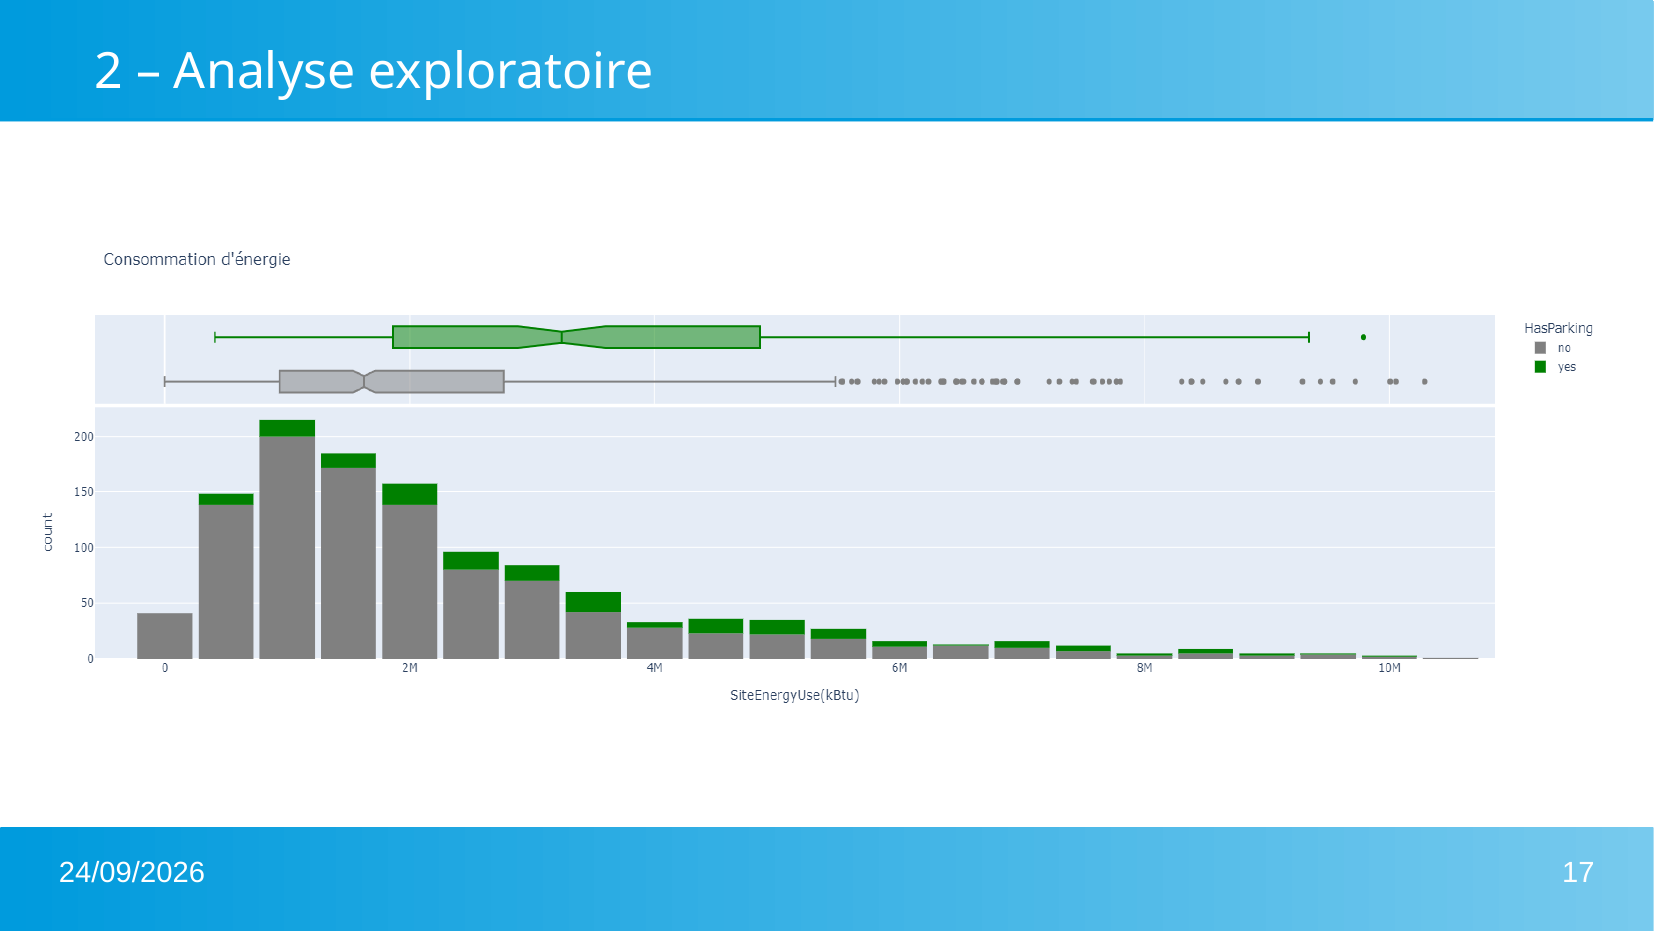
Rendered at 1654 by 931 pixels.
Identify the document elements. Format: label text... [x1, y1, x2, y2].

picture [24, 215, 1606, 738]
title 2 – Analyse exploratoire [59, 29, 1595, 108]
